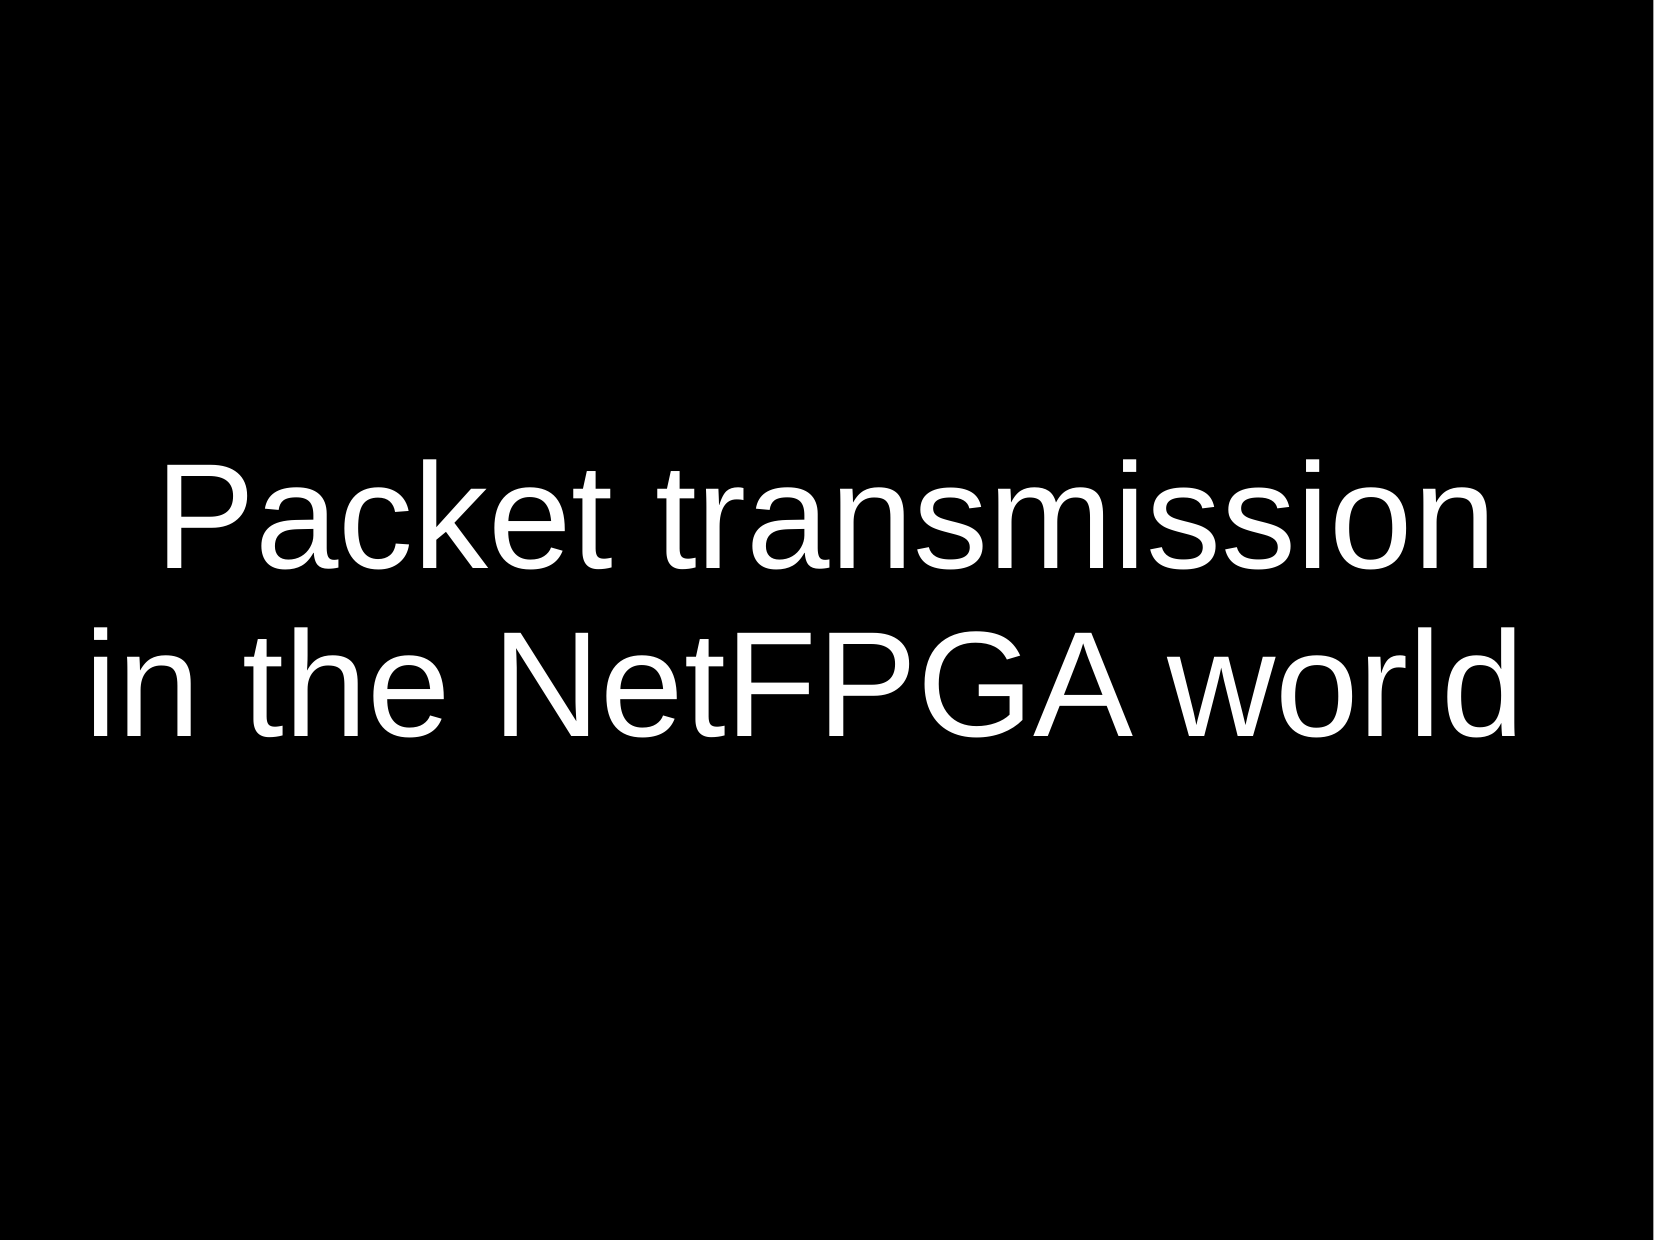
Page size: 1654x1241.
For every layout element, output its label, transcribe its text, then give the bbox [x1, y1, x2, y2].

title Packet transmission in the NetFPGA world [82, 49, 1571, 1152]
